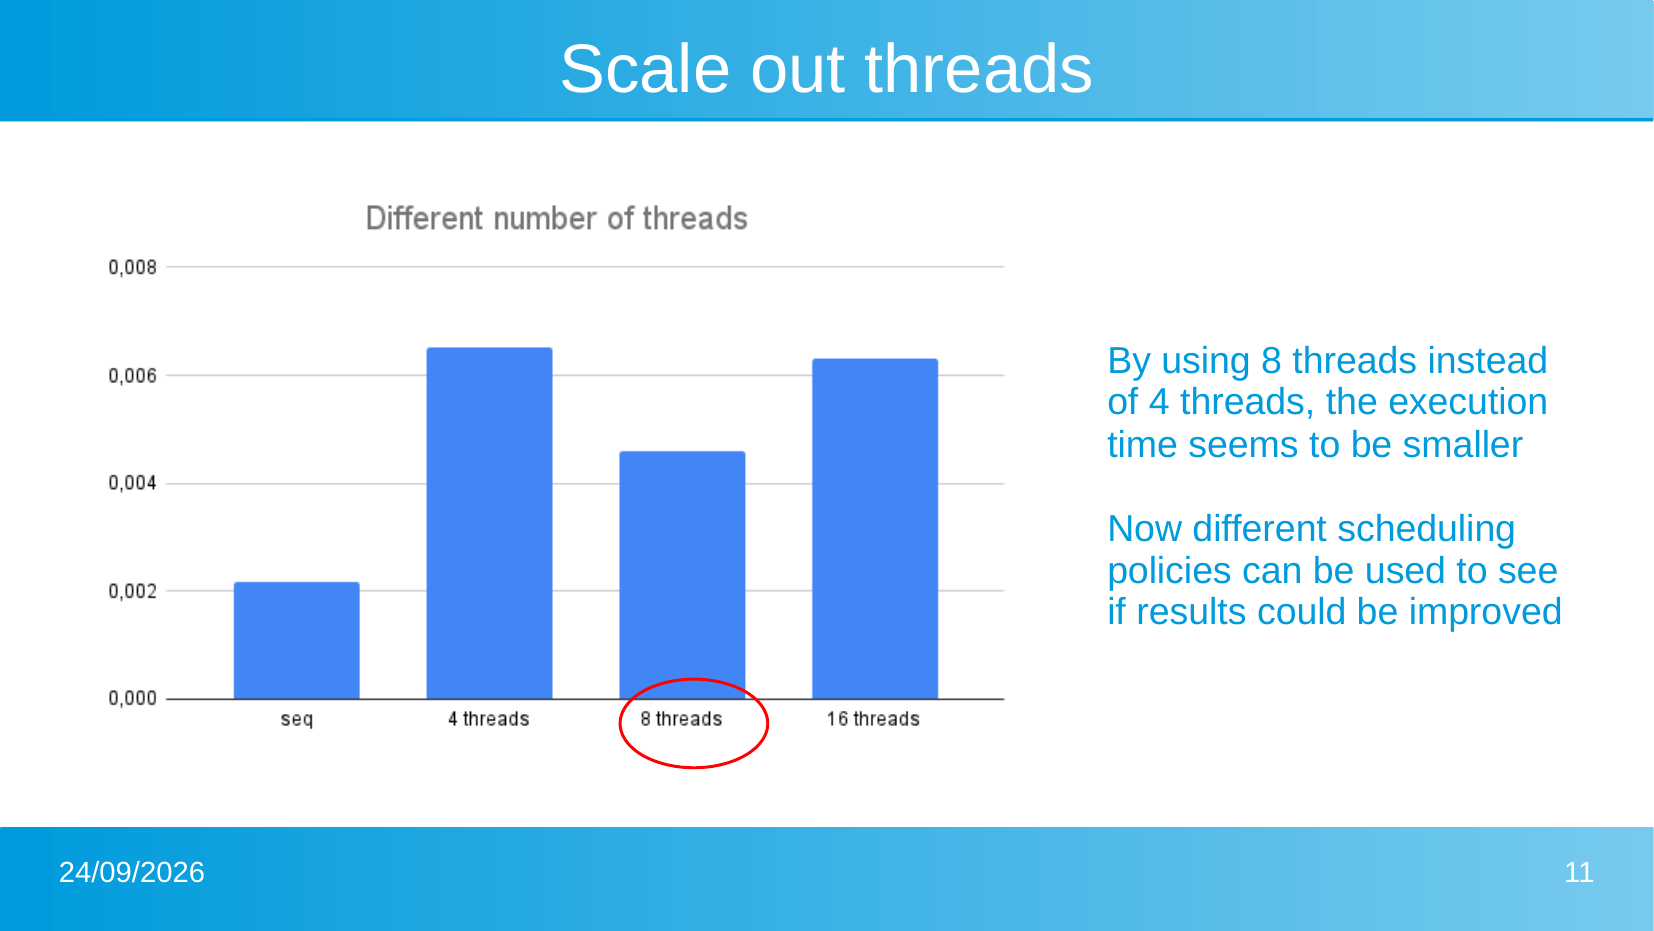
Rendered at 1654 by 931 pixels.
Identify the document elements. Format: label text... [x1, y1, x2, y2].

text_box By using 8 threads instead of 4 threads, the execution time seems to be smaller Now different scheduling policies can be used to see if results could be improved [1092, 331, 1595, 641]
title Scale out threads [59, 29, 1595, 108]
picture [622, 681, 766, 761]
picture [78, 169, 1034, 761]
